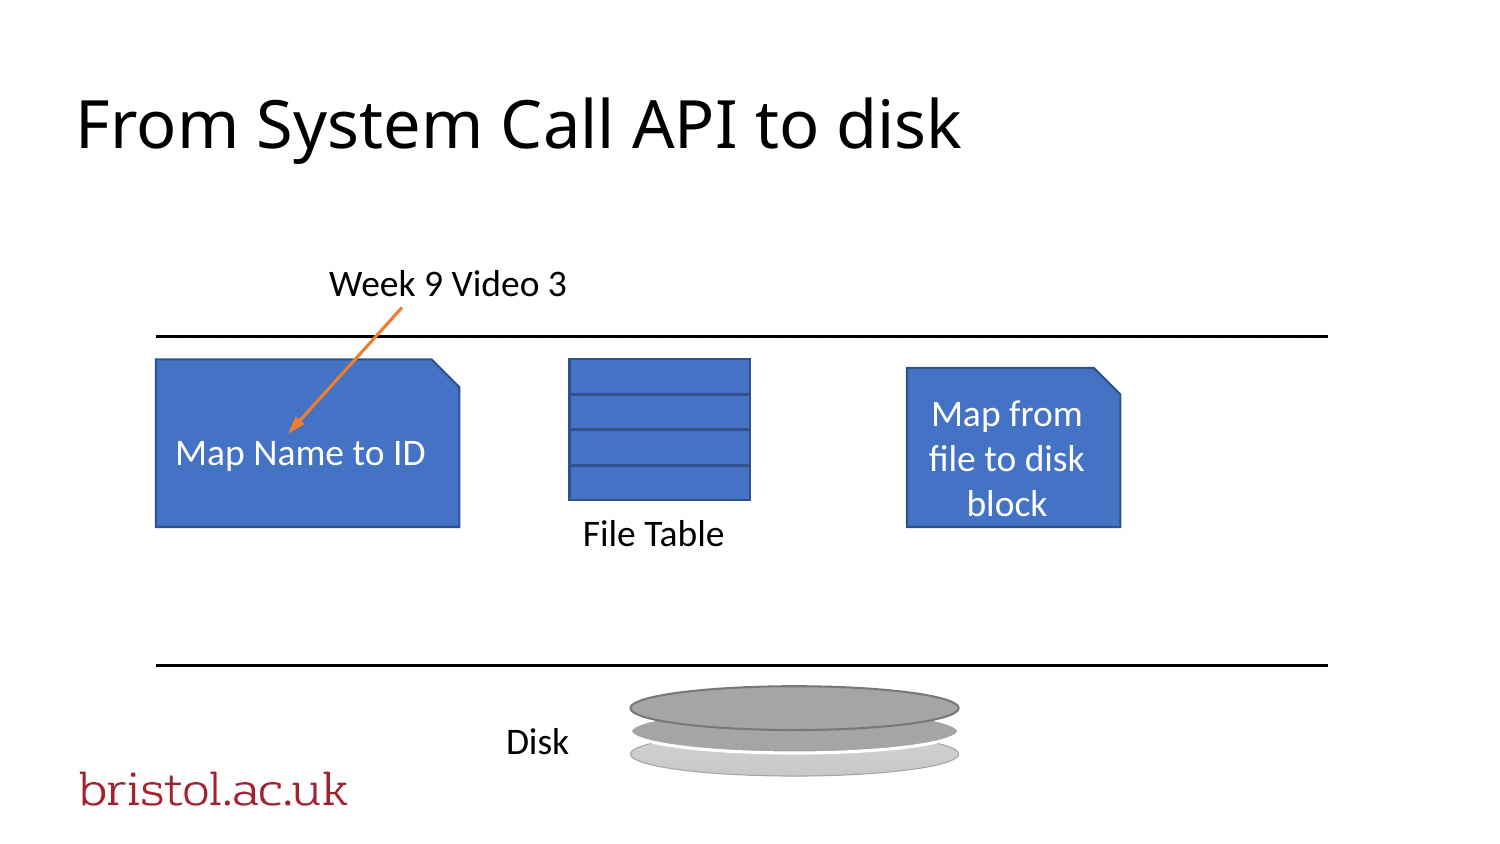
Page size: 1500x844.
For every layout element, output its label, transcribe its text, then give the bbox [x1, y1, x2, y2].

title From System Call API to disk [60, 44, 1440, 209]
text_box [570, 430, 750, 465]
text_box Map from file to disk block [907, 367, 1121, 528]
text_box File Table [567, 501, 742, 563]
text_box [570, 466, 750, 500]
text_box [570, 395, 750, 429]
text_box [570, 359, 750, 394]
text_box Map Name to ID [155, 359, 460, 528]
text_box Week 9 Video 3 [314, 251, 586, 313]
text_box Disk [491, 709, 586, 770]
text_box [630, 686, 959, 777]
